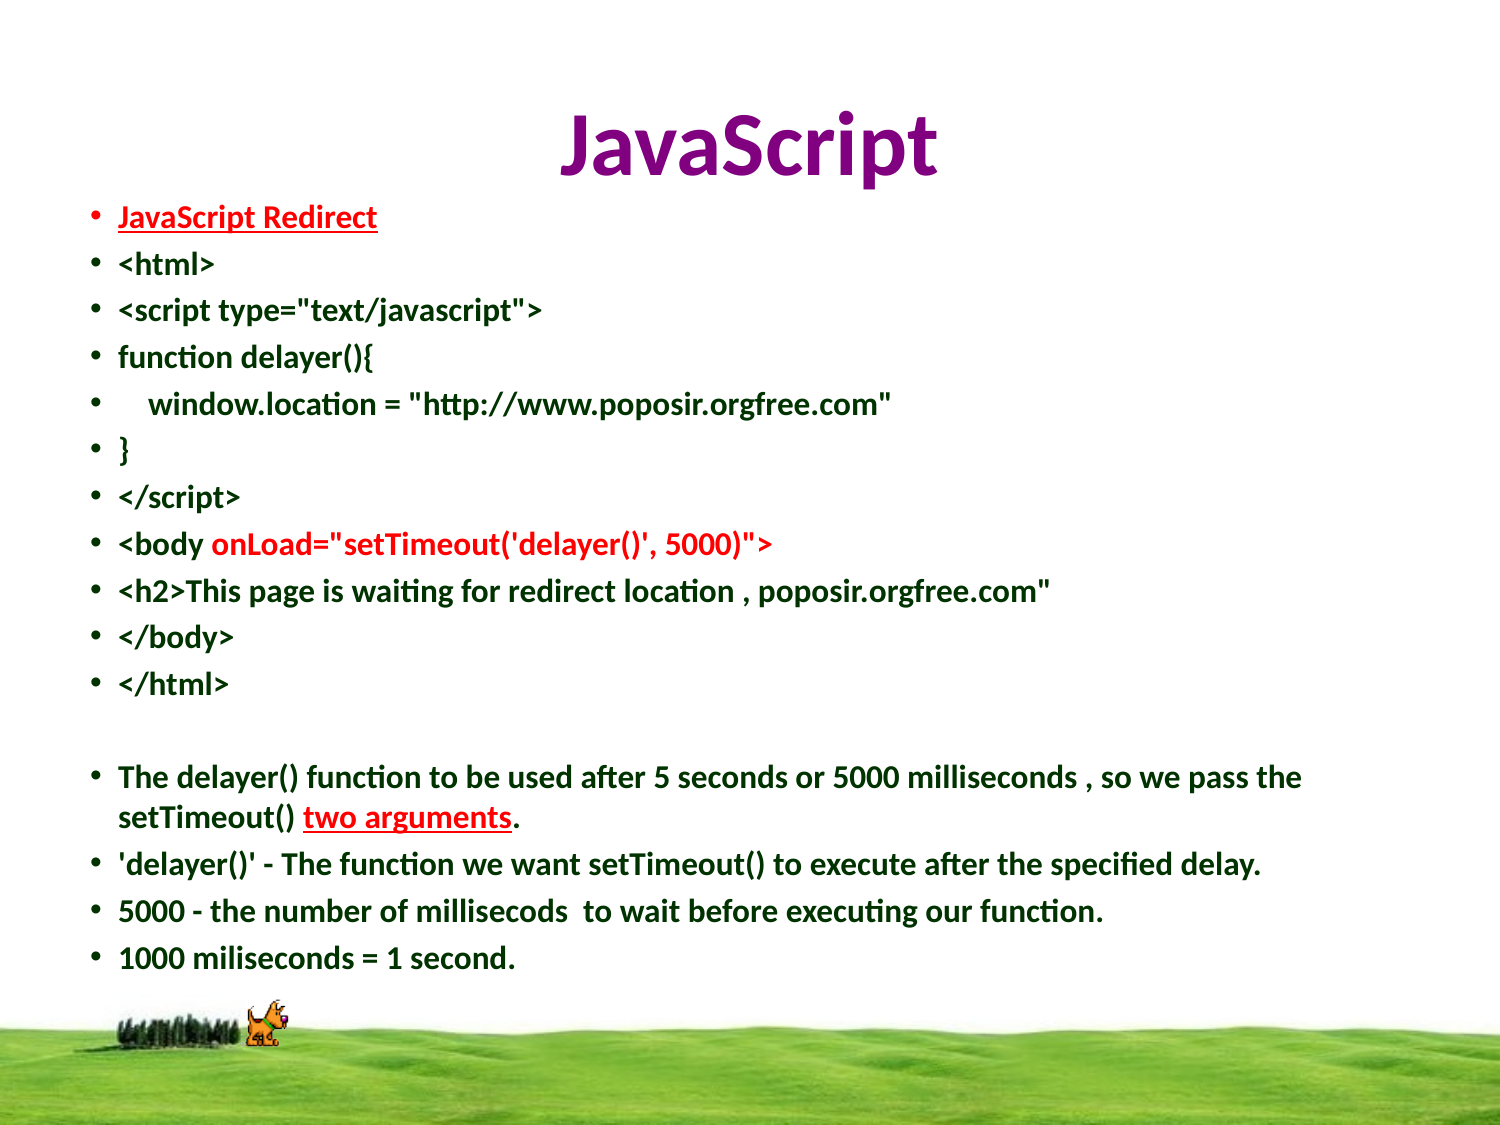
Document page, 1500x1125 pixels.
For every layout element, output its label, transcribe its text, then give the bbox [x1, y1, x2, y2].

picture [0, 995, 1500, 1125]
title JavaScript [75, 45, 1425, 233]
list JavaScript Redirect <html> <script type="text/javascript"> function delayer(){ window.location = "http://www.poposir.orgfree.com" } </script> <body onLoad="setTimeout('delayer()', 5000)"> <h2>This page is waiting for redirect location , poposir.orgfree.com" </body> </html> The delayer() function to be used after 5 seconds or 5000 milliseconds , so we pass the setTimeout() two arguments. 'delayer()' - The function we want setTimeout() to execute after the specified delay. 5000 - the number of millisecods to wait before executing our function. 1000 miliseconds = 1 second. [75, 187, 1338, 995]
